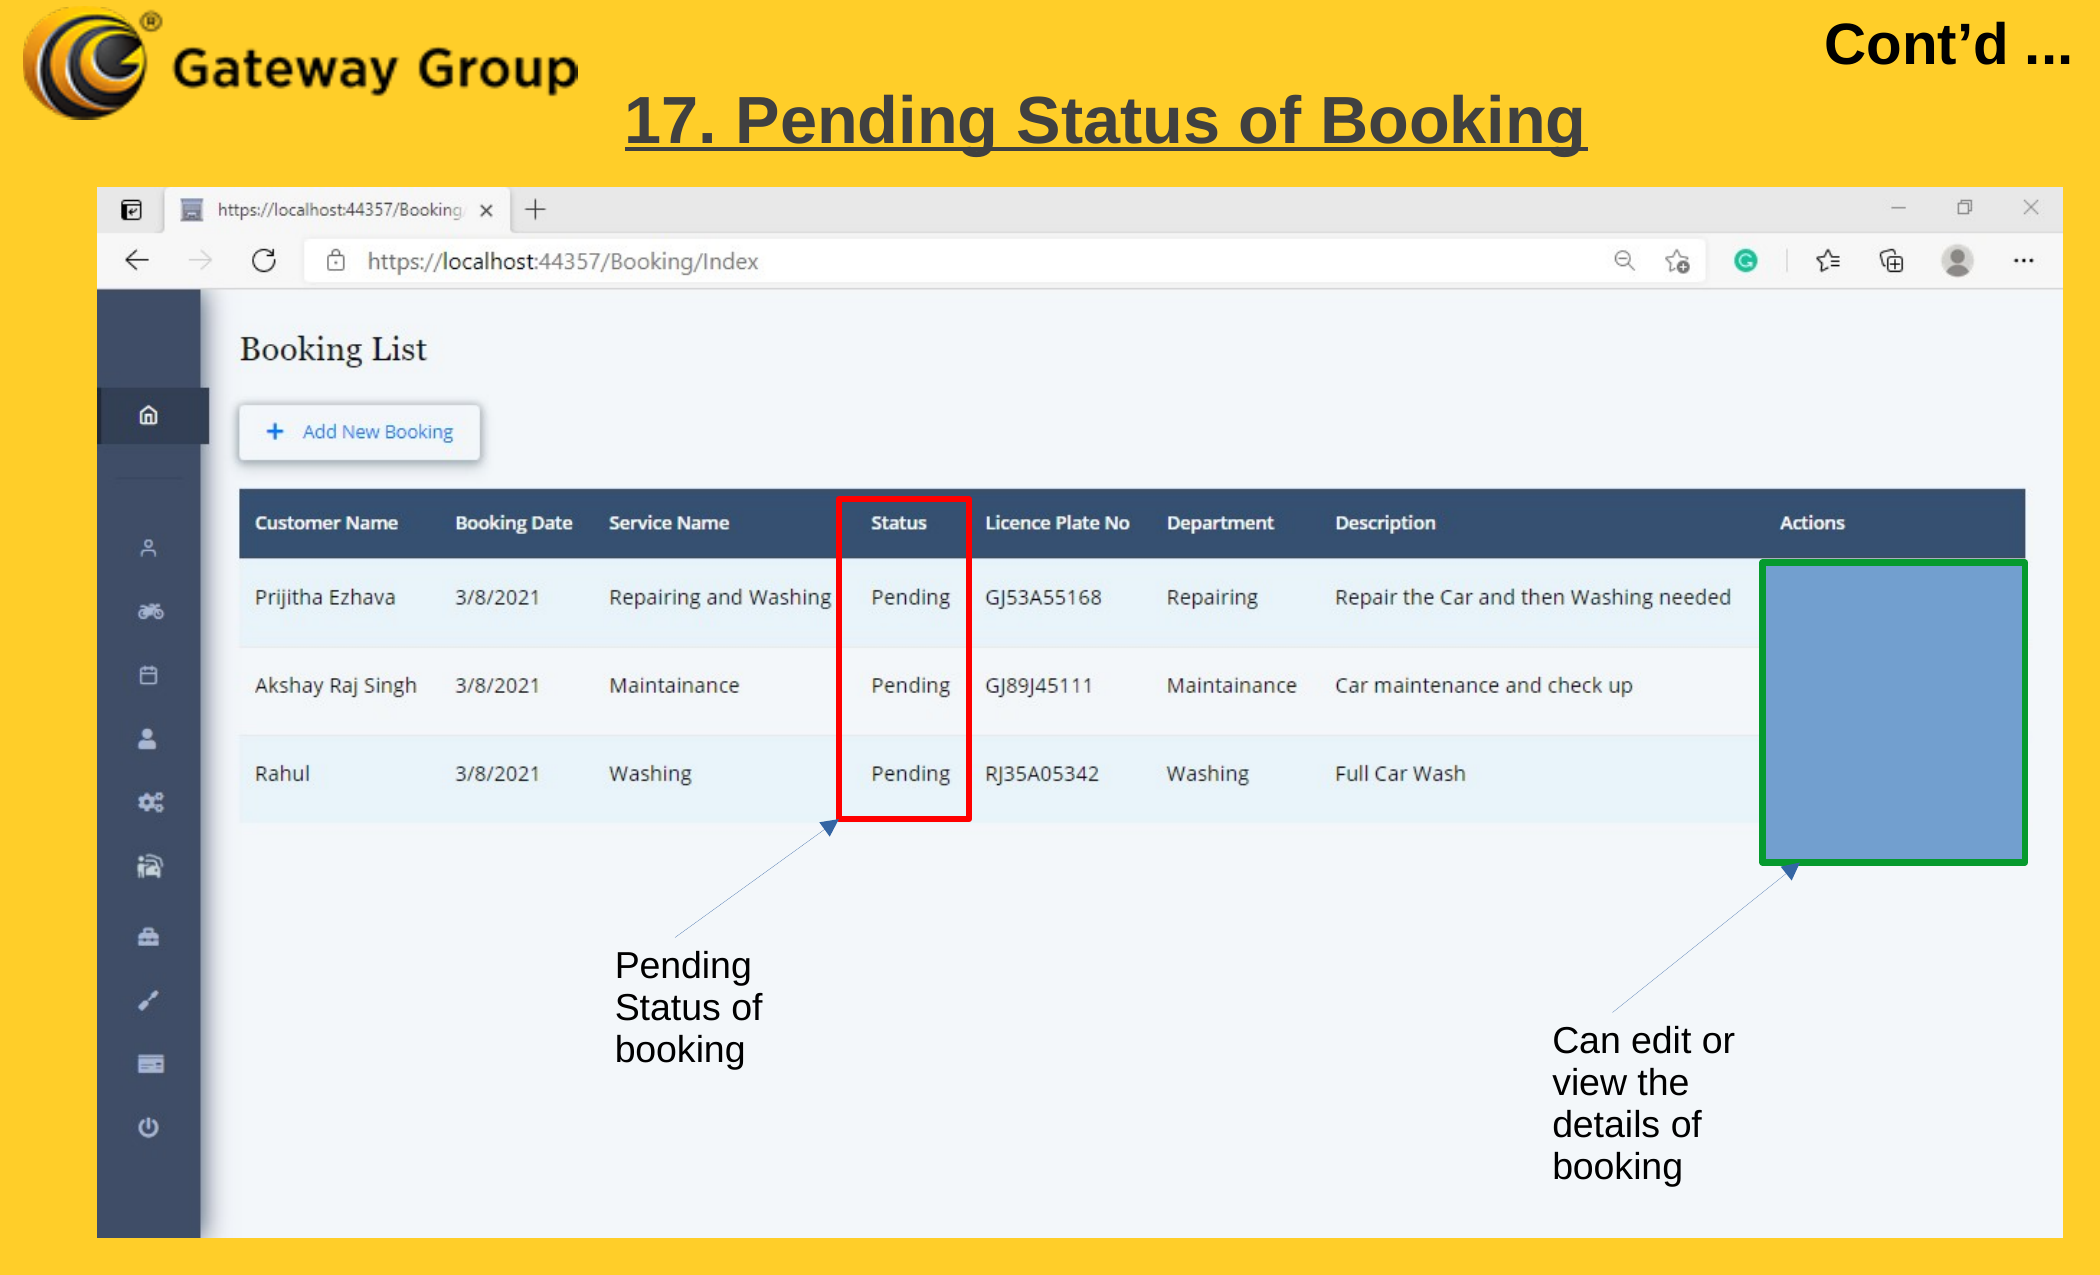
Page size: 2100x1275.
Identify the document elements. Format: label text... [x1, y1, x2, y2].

text_box Cont’d ... [1809, 4, 2100, 94]
text_box [1762, 562, 2025, 863]
picture [97, 187, 2063, 1238]
picture [23, 6, 578, 120]
text_box Can edit or view the details of booking [1537, 1012, 1801, 1196]
text_box 17. Pending Status of Booking [525, 75, 1688, 187]
text_box Pending Status of booking [600, 937, 826, 1079]
text_box [838, 499, 970, 820]
